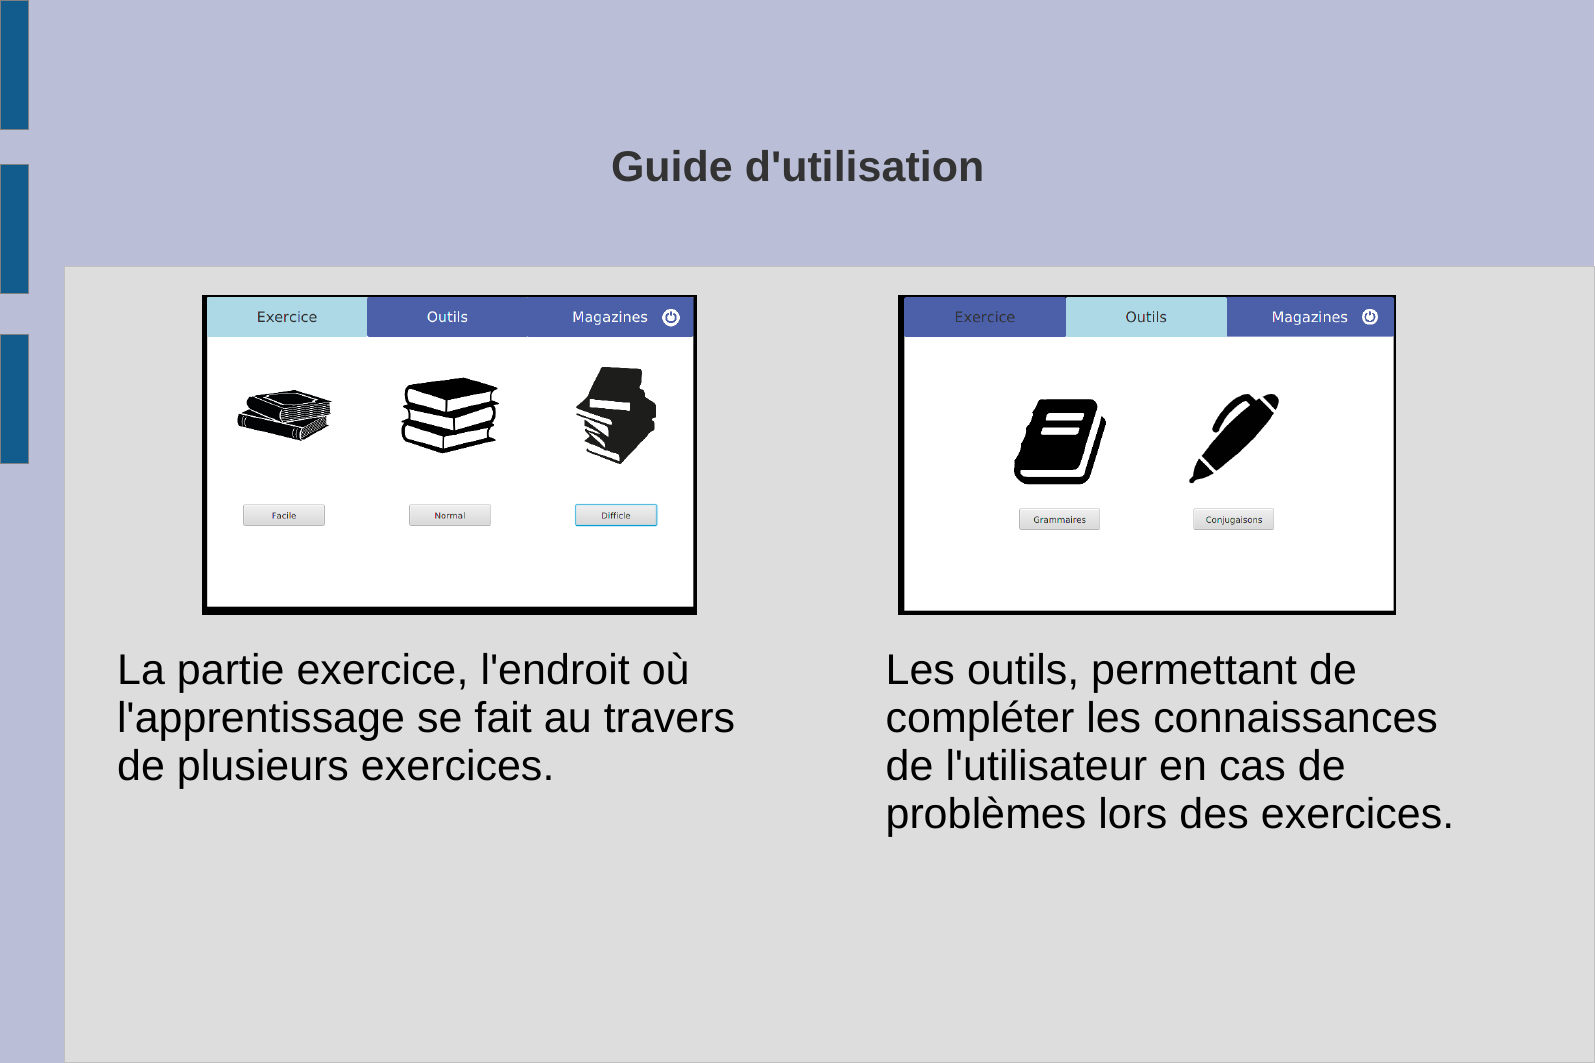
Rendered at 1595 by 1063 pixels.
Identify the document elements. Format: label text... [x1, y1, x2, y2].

list Les outils, permettant de compléter les connaissances de l'utilisateur en cas de problèmes lors des exercices. [814, 645, 1480, 965]
title Guide d'utilisation [117, 78, 1479, 256]
picture [898, 295, 1396, 615]
picture [202, 295, 697, 615]
list La partie exercice, l'endroit où l'apprentissage se fait au travers de plusieurs exercices. [117, 645, 782, 965]
